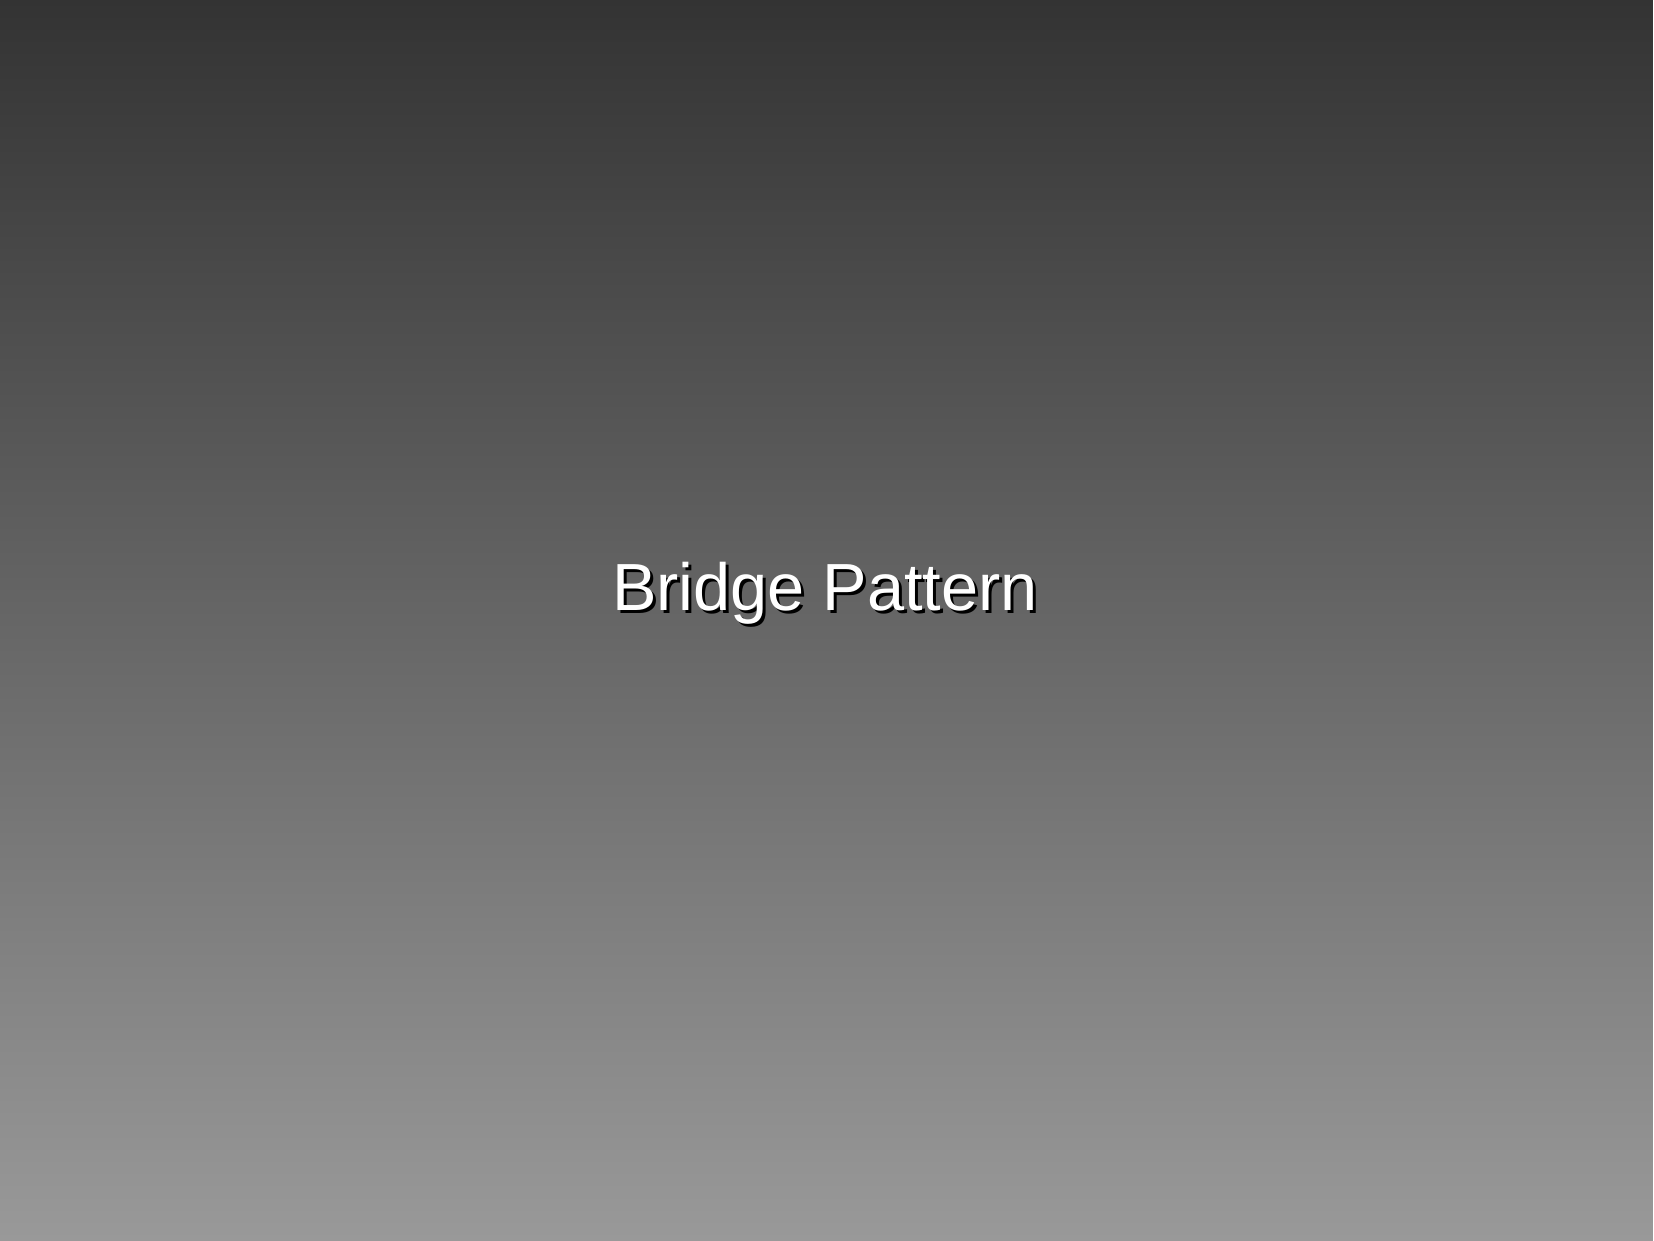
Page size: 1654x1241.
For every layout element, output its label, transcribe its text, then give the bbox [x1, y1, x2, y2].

subtitle Bridge Pattern [37, 49, 1613, 1126]
